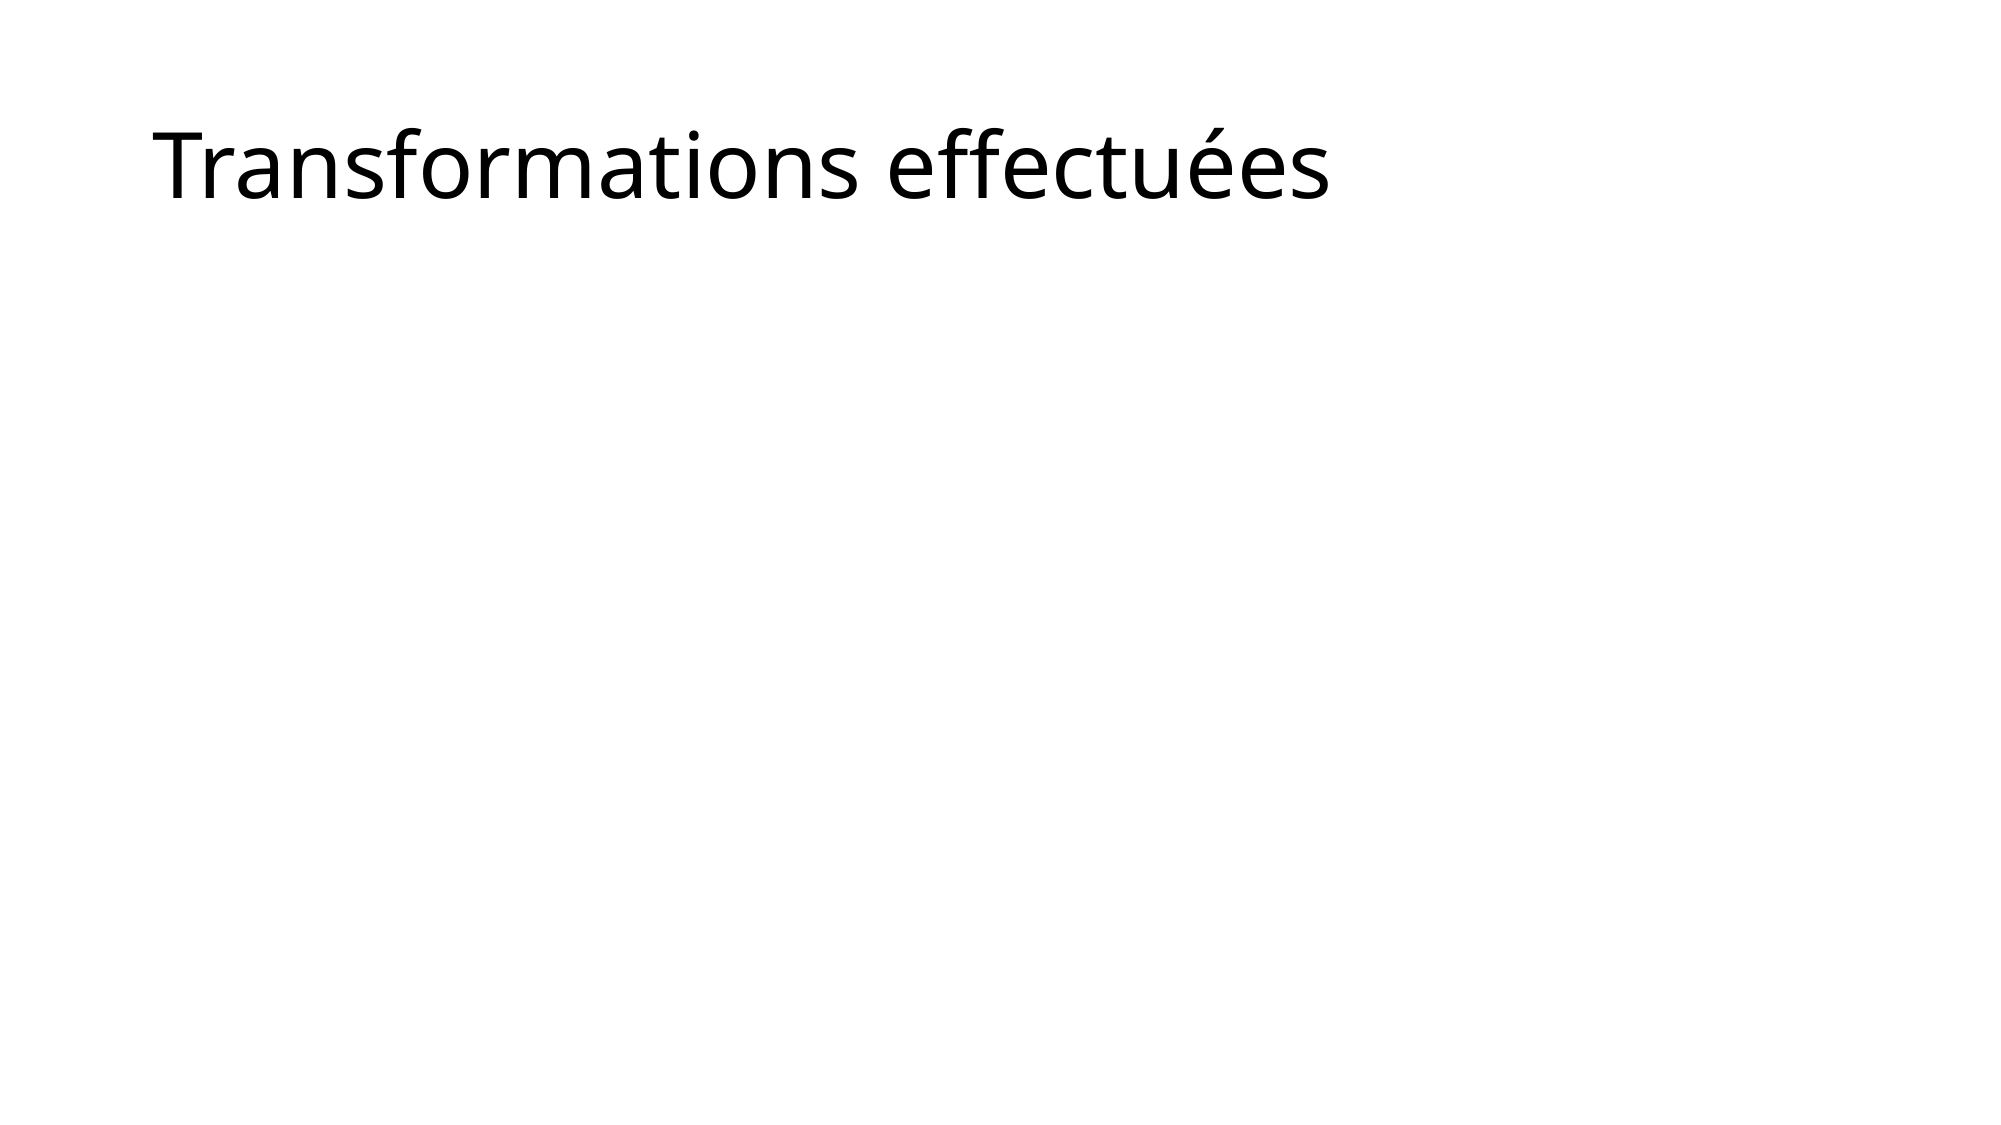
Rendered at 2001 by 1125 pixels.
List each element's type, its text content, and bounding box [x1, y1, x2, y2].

title Transformations effectuées [137, 59, 1863, 278]
